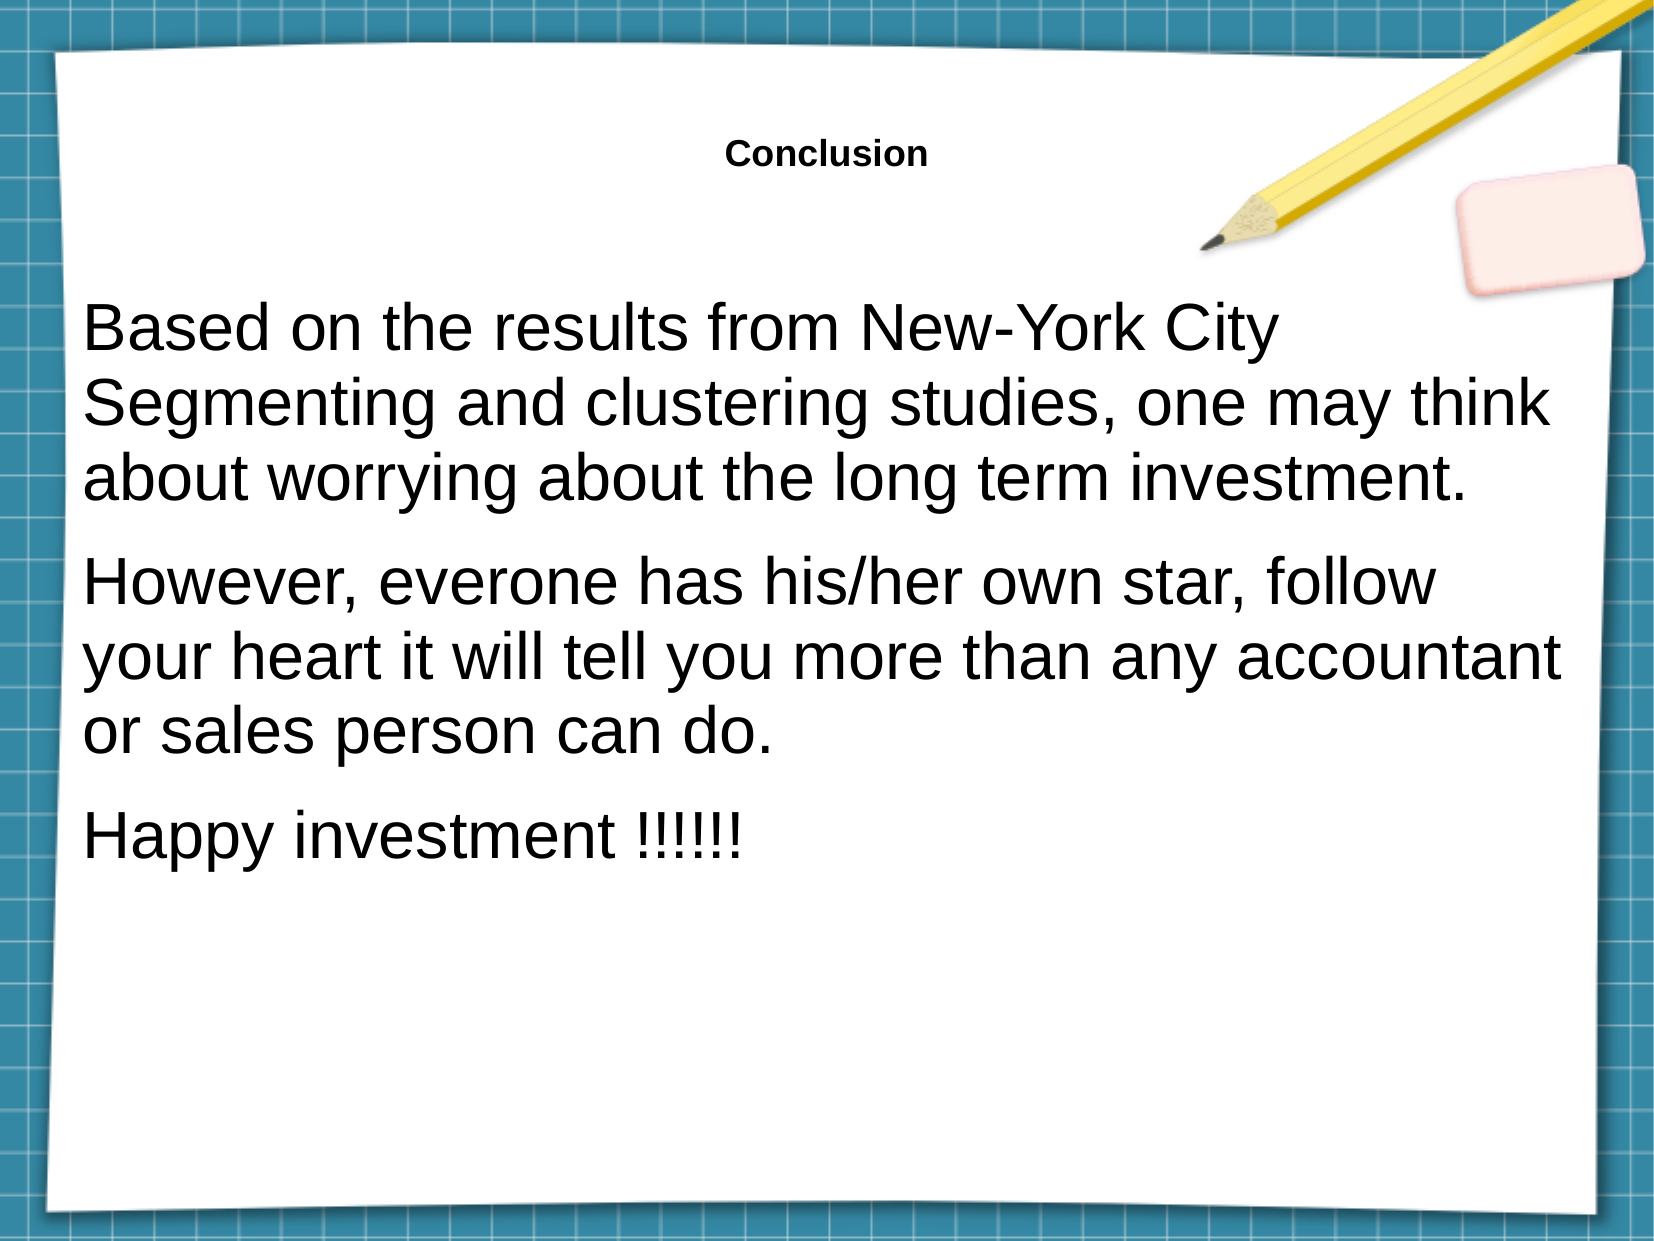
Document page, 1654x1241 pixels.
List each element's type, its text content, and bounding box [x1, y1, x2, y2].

list Based on the results from New-York City Segmenting and clustering studies, one may think about worrying about the long term investment. However, everone has his/her own star, follow your heart it will tell you more than any accountant or sales person can do. Happy investment !!!!!! [82, 290, 1571, 1010]
picture [0, 0, 1654, 1241]
title Conclusion [82, 49, 1571, 257]
